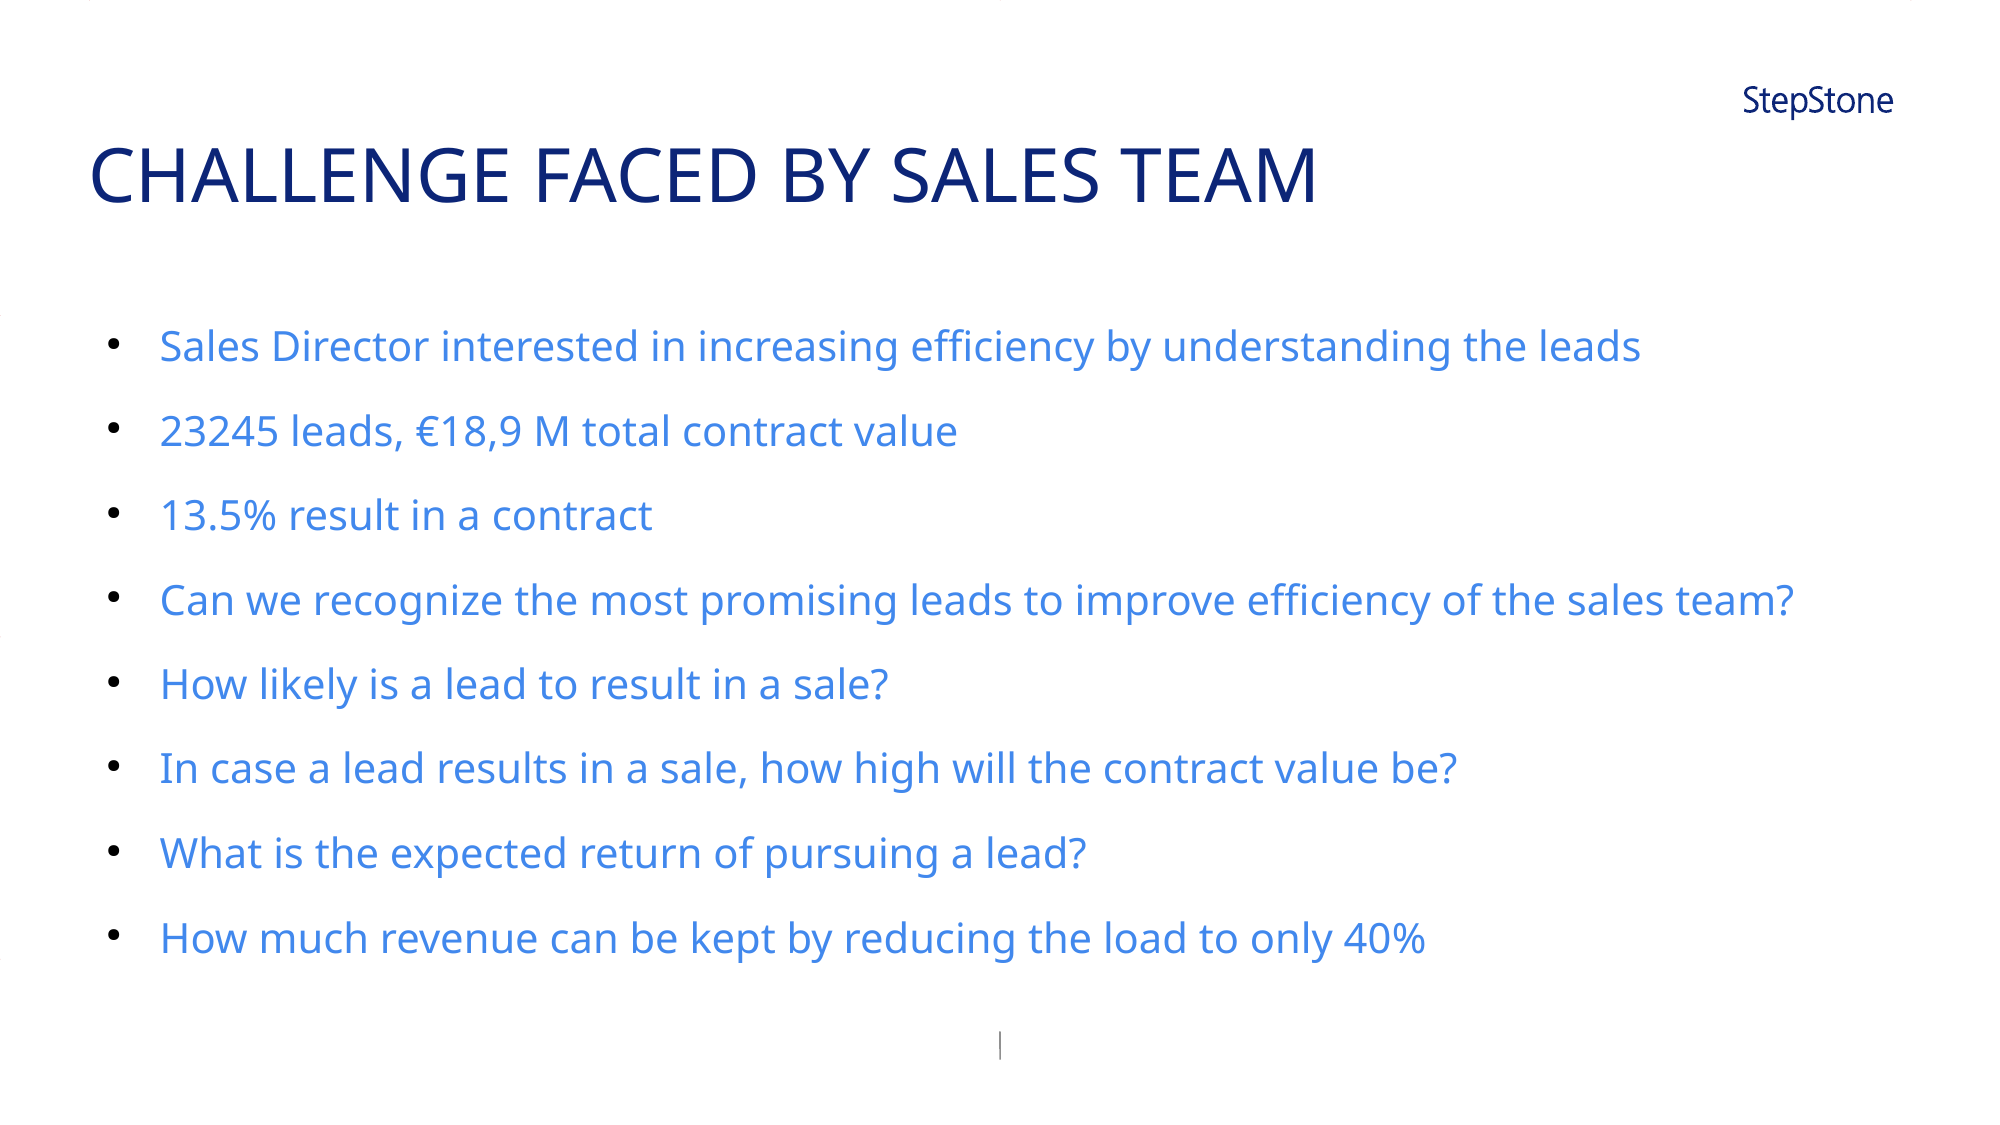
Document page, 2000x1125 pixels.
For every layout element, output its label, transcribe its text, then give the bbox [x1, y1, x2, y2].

title Challenge faced by sales team [88, 137, 1662, 314]
list Sales Director interested in increasing efficiency by understanding the leads 23245 leads, €18,9 M total contract value 13.5% result in a contract Can we recognize the most promising leads to improve efficiency of the sales team? How likely is a lead to result in a sale? In case a lead results in a sale, how high will the contract value be? What is the expected return of pursuing a lead? How much revenue can be kept by reducing the load to only 40% [88, 314, 1912, 959]
